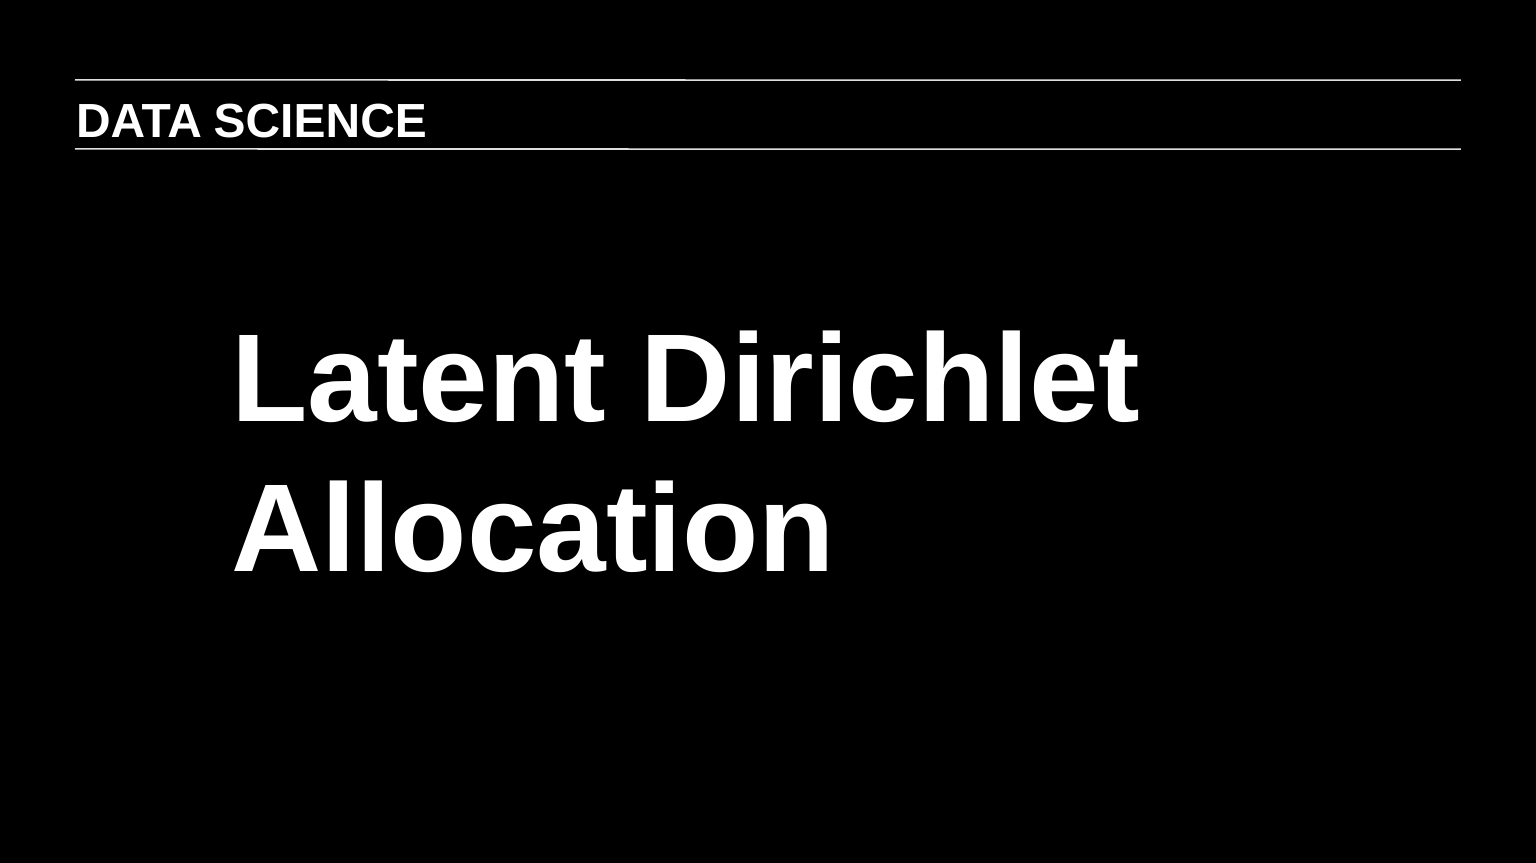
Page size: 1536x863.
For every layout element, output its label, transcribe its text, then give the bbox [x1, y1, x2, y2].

title Latent Dirichlet Allocation [220, 178, 1475, 716]
list DATA SCIENCE [60, 81, 1111, 184]
